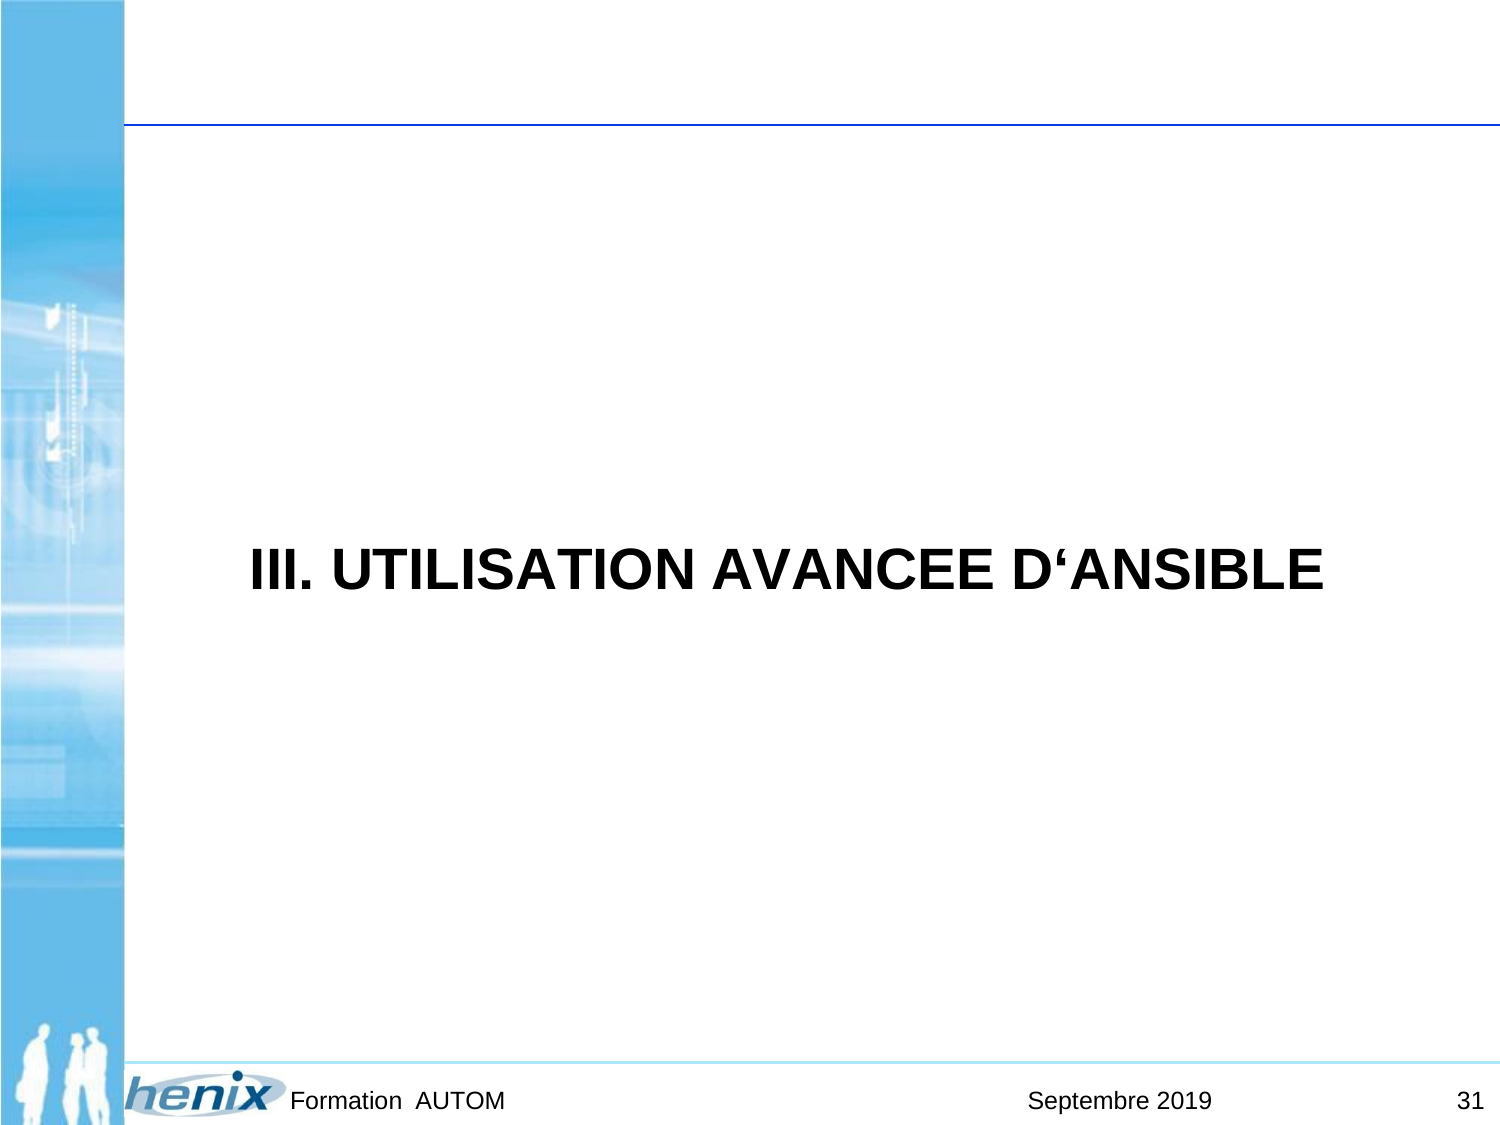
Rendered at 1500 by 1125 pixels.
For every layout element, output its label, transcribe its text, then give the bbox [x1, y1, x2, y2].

text_box 31 [1454, 1084, 1488, 1115]
picture [0, 0, 126, 1125]
text_box [123, 1070, 287, 1117]
text_box Formation AUTOM [288, 1084, 507, 1115]
text_box Septembre 2019 [1025, 1084, 1323, 1115]
text_box III. UTILISATION AVANCEE D‘ANSIBLE [247, 530, 1335, 601]
